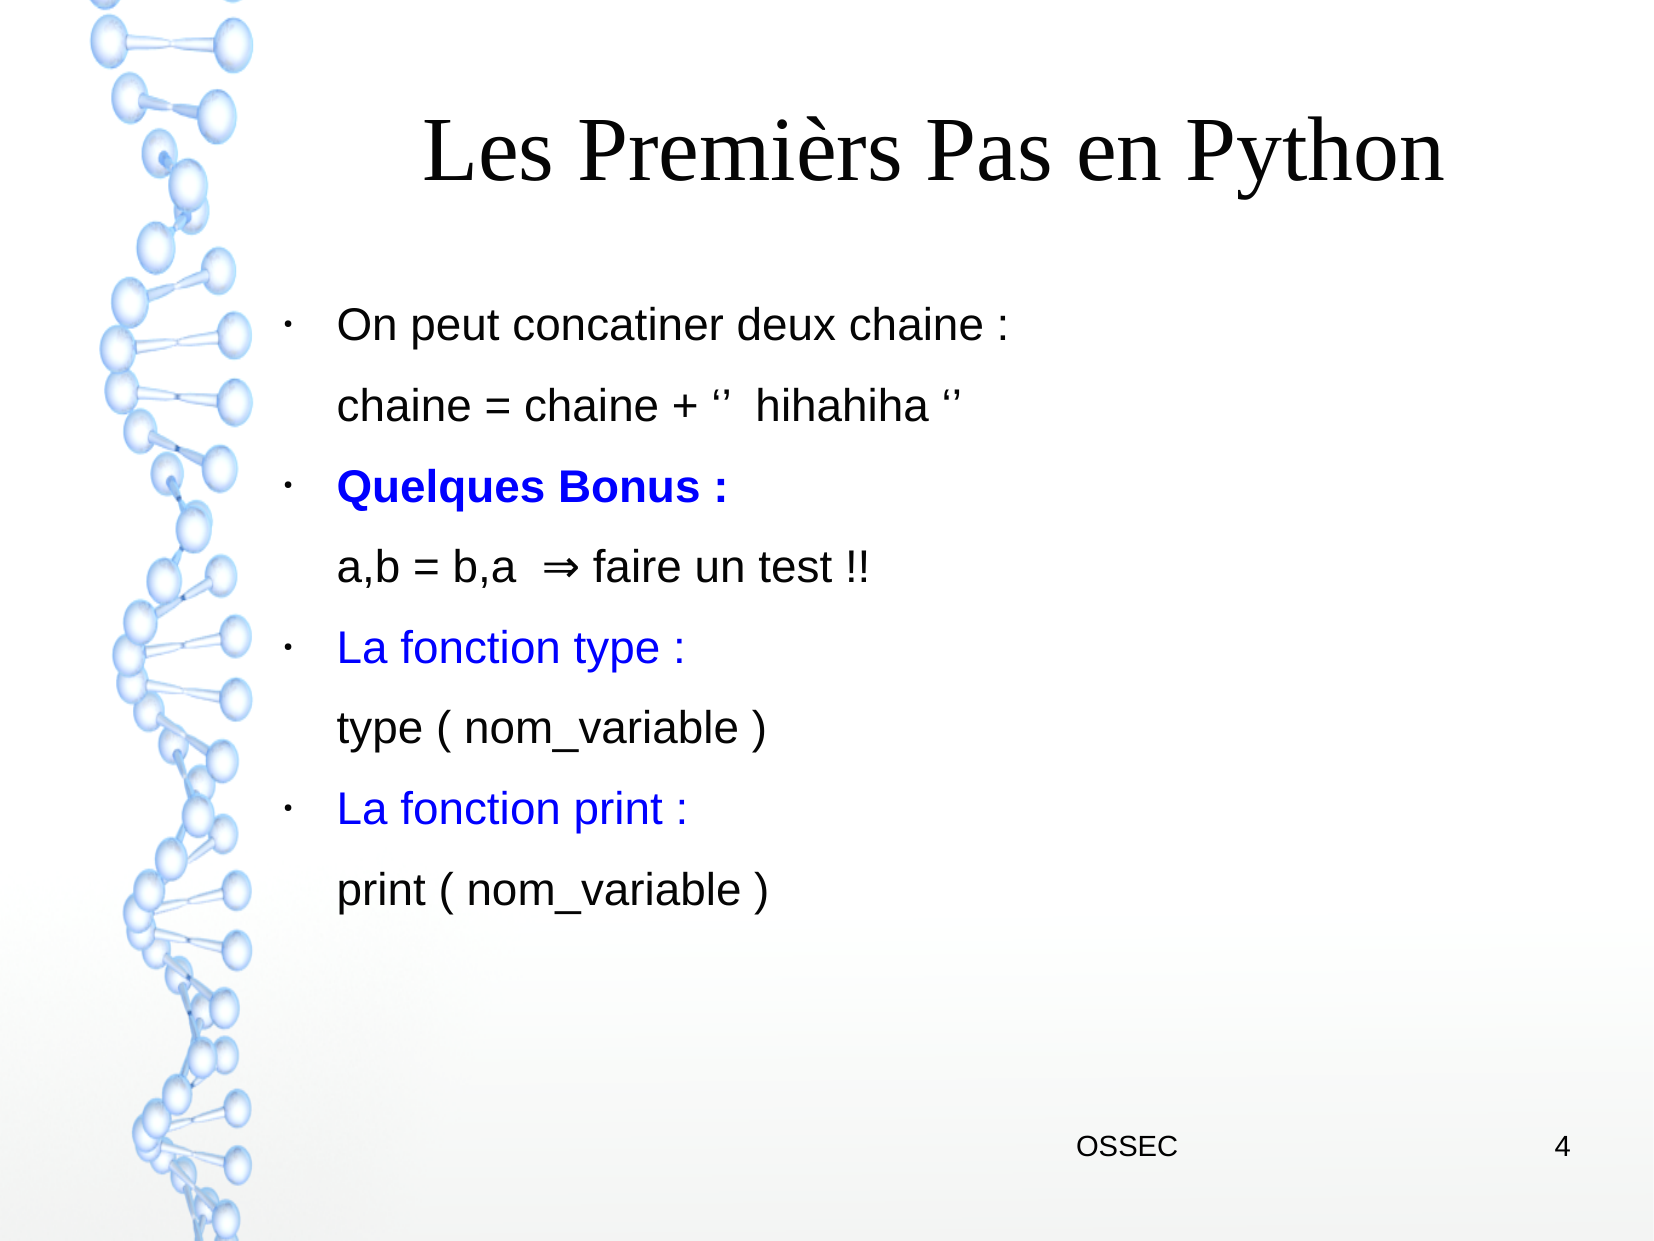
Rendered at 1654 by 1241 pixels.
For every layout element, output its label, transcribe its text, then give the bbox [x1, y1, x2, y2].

list On peut concatiner deux chaine : chaine = chaine + ‘’ hihahiha ‘’ Quelques Bonus : a,b = b,a ⇒ faire un test !! La fonction type : type ( nom_variable ) La fonction print : print ( nom_variable ) [265, 299, 1595, 1019]
picture [0, 0, 1654, 1241]
title Les Premièrs Pas en Python [265, 47, 1595, 252]
